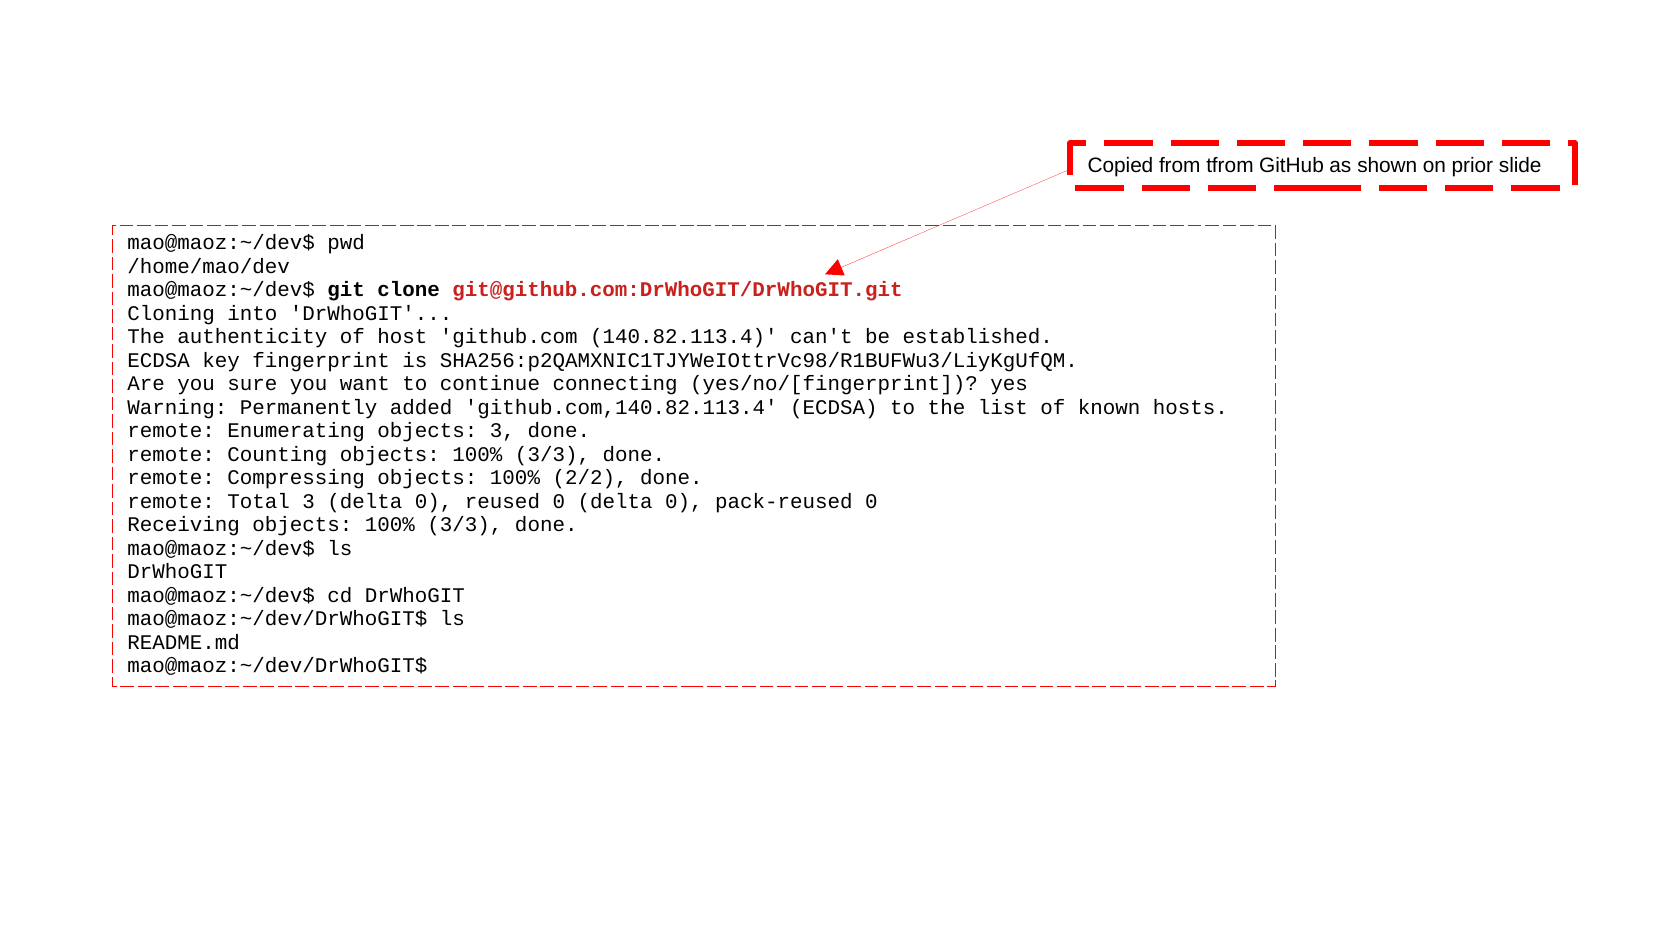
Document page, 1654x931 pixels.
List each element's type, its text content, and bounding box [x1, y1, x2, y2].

text_box Copied from tfrom GitHub as shown on prior slide [1069, 143, 1576, 188]
text_box mao@maoz:~/dev$ pwd /home/mao/dev mao@maoz:~/dev$ git clone git@github.com:DrWhoGIT/DrWhoGIT.git Cloning into 'DrWhoGIT'... The authenticity of host 'github.com (140.82.113.4)' can't be established. ECDSA key fingerprint is SHA256:p2QAMXNIC1TJYWeIOttrVc98/R1BUFWu3/LiyKgUfQM. Are you sure you want to continue connecting (yes/no/[fingerprint])? yes Warning: Permanently added 'github.com,140.82.113.4' (ECDSA) to the list of known hosts. remote: Enumerating objects: 3, done. remote: Counting objects: 100% (3/3), done. remote: Compressing objects: 100% (2/2), done. remote: Total 3 (delta 0), reused 0 (delta 0), pack-reused 0 Receiving objects: 100% (3/3), done. mao@maoz:~/dev$ ls DrWhoGIT mao@maoz:~/dev$ cd DrWhoGIT mao@maoz:~/dev/DrWhoGIT$ ls README.md mao@maoz:~/dev/DrWhoGIT$ [112, 225, 1276, 686]
